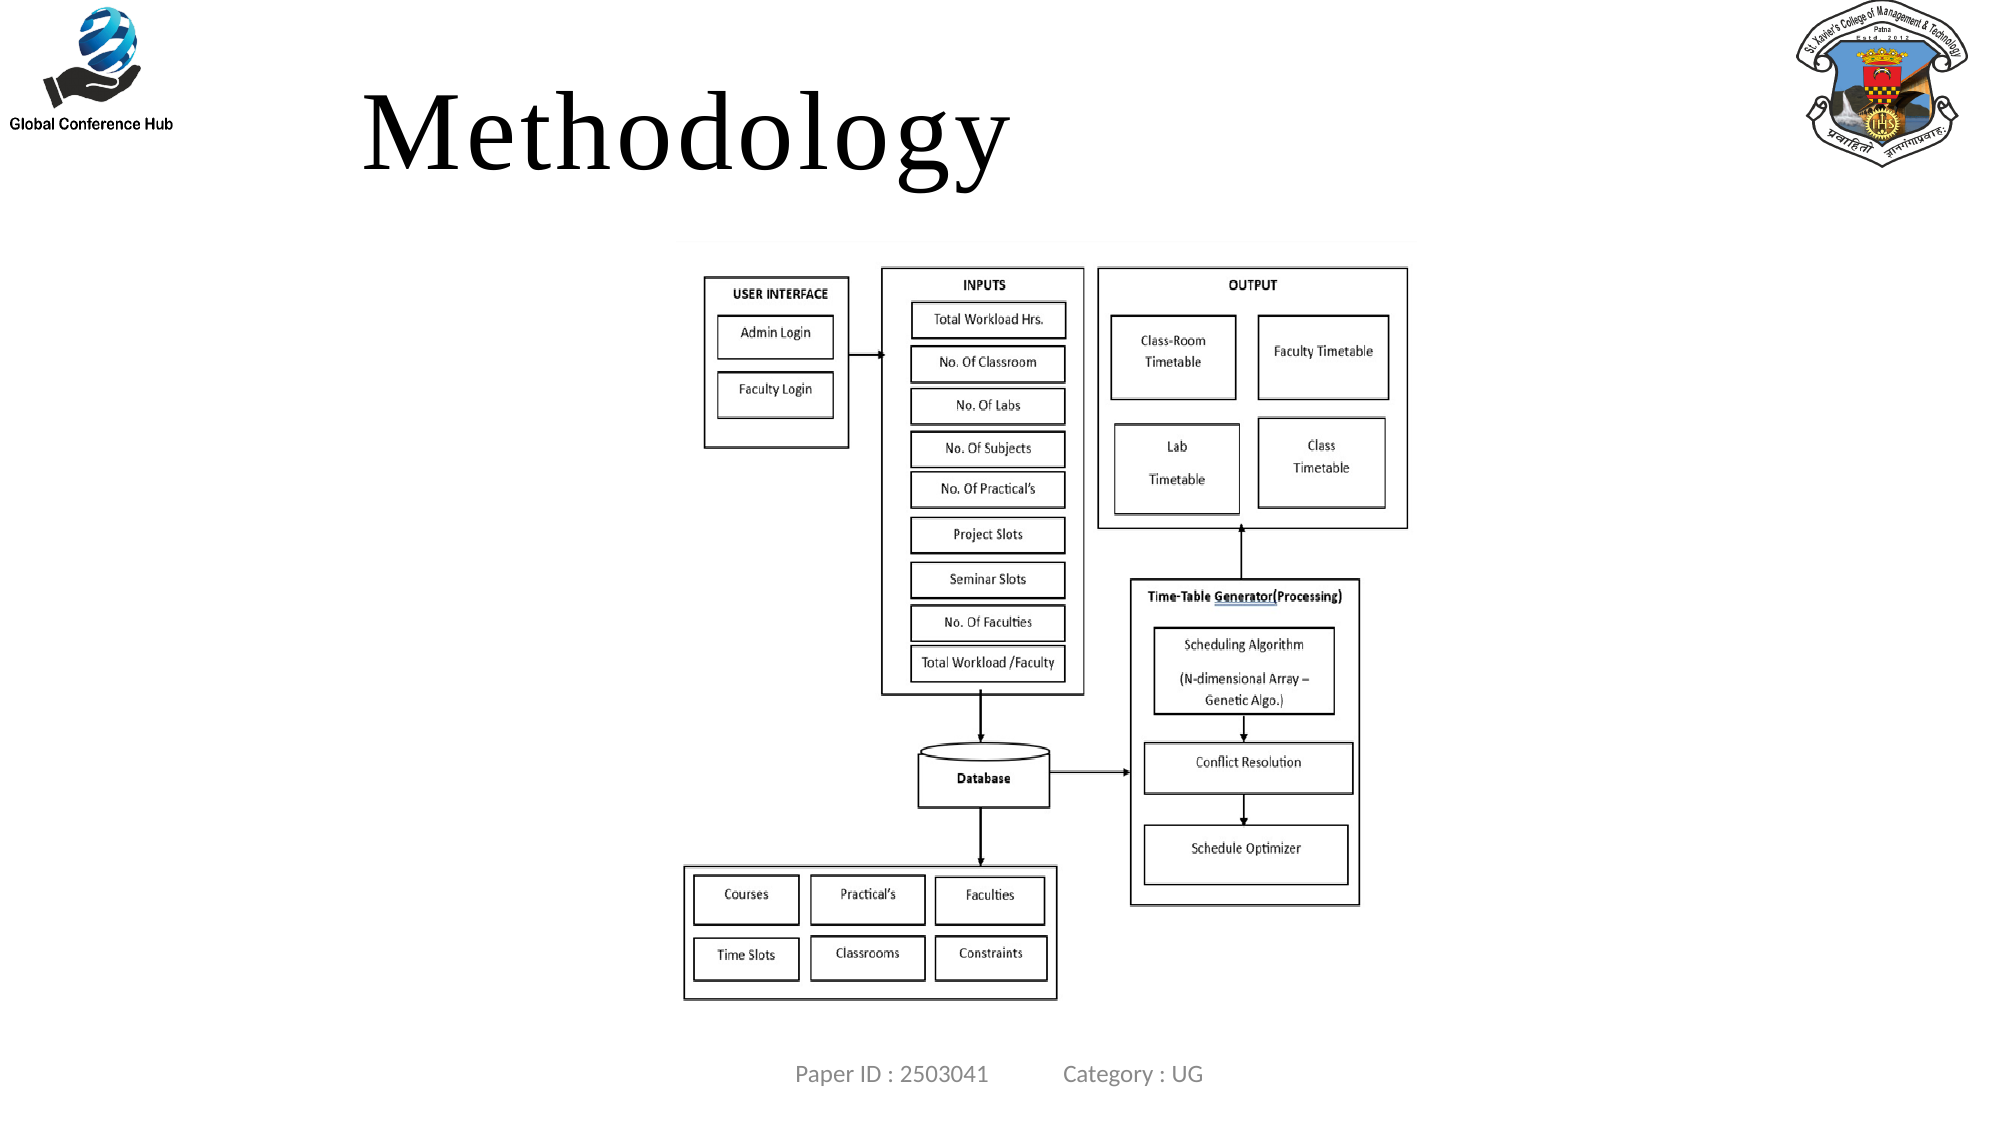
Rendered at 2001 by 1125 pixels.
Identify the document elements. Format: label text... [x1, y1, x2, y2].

title Methodology [346, 24, 1075, 242]
picture [676, 241, 1417, 1024]
text_box Paper ID : 2503041 Category : UG [662, 1042, 1338, 1103]
